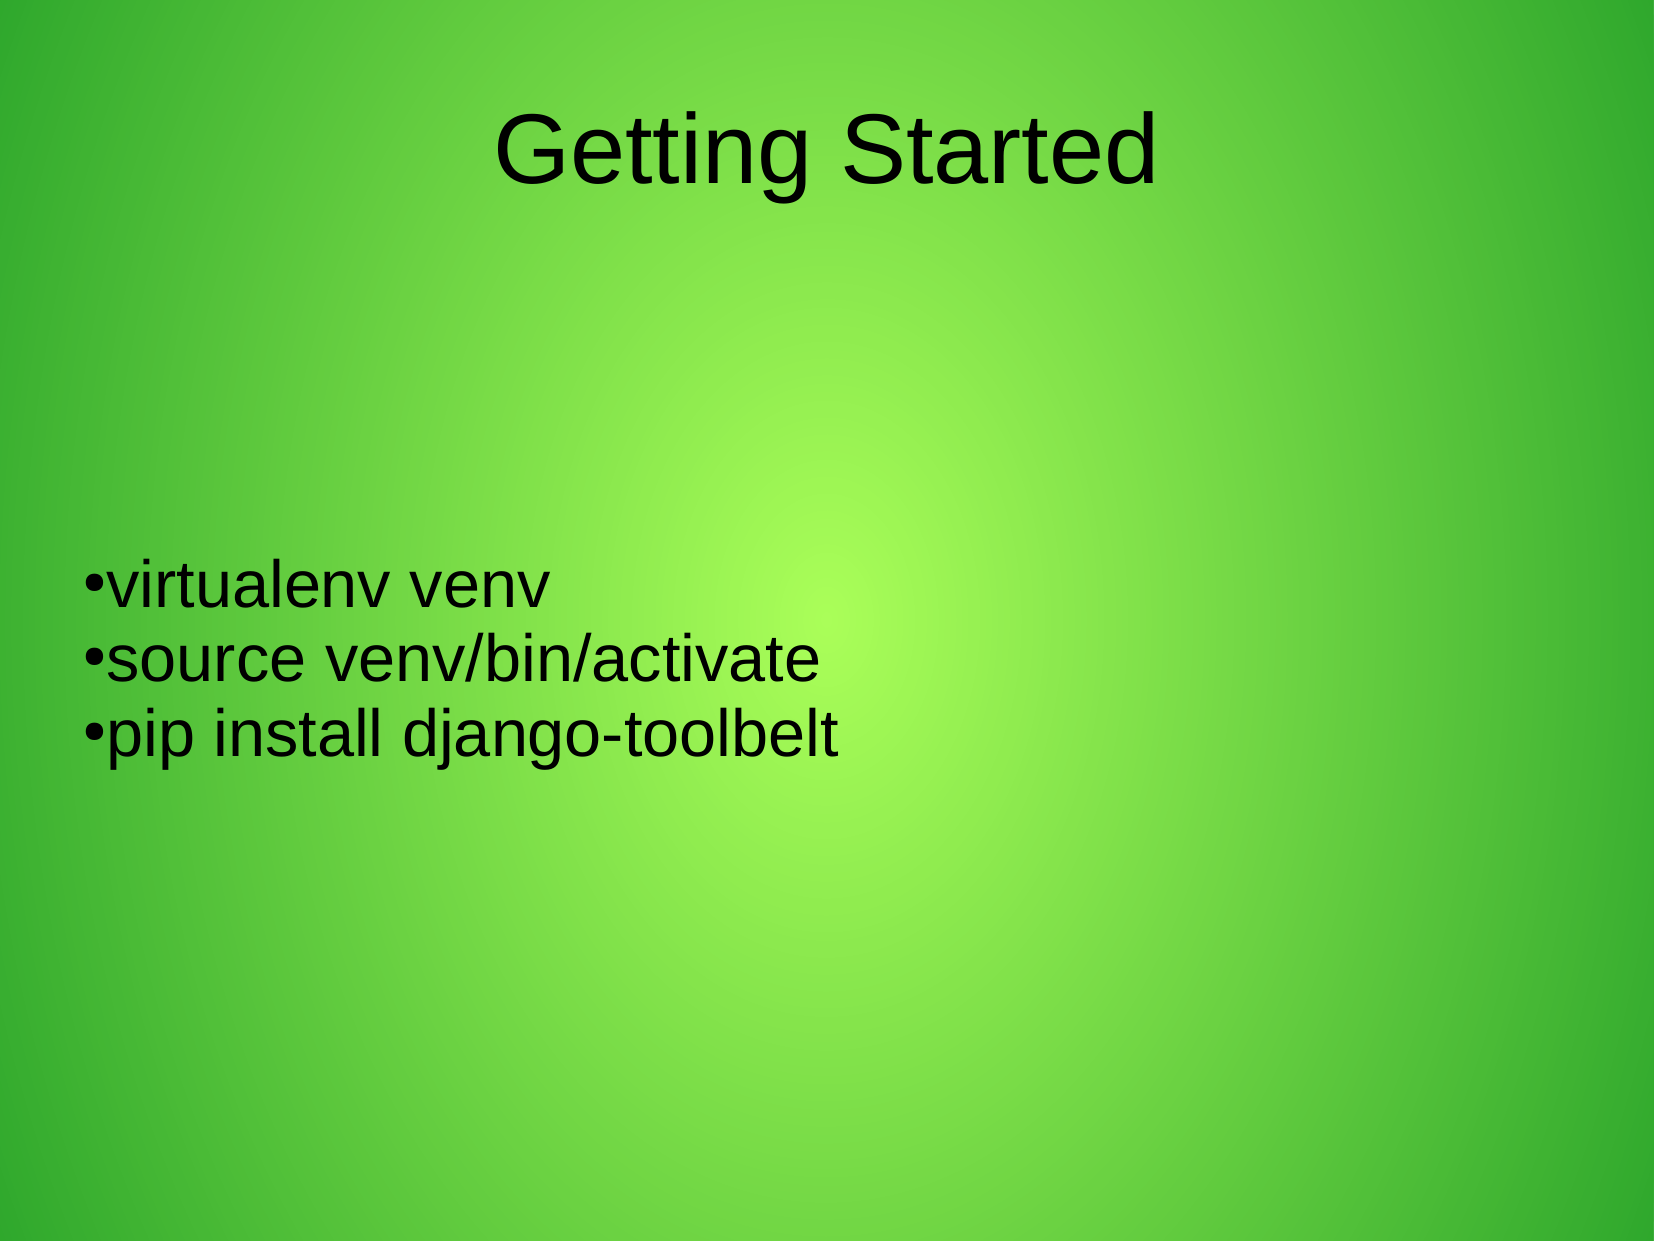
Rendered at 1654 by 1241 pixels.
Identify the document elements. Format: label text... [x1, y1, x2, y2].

title Getting Started [82, 47, 1571, 252]
subtitle virtualenv venv source venv/bin/activate pip install django-toolbelt [82, 299, 1571, 1019]
